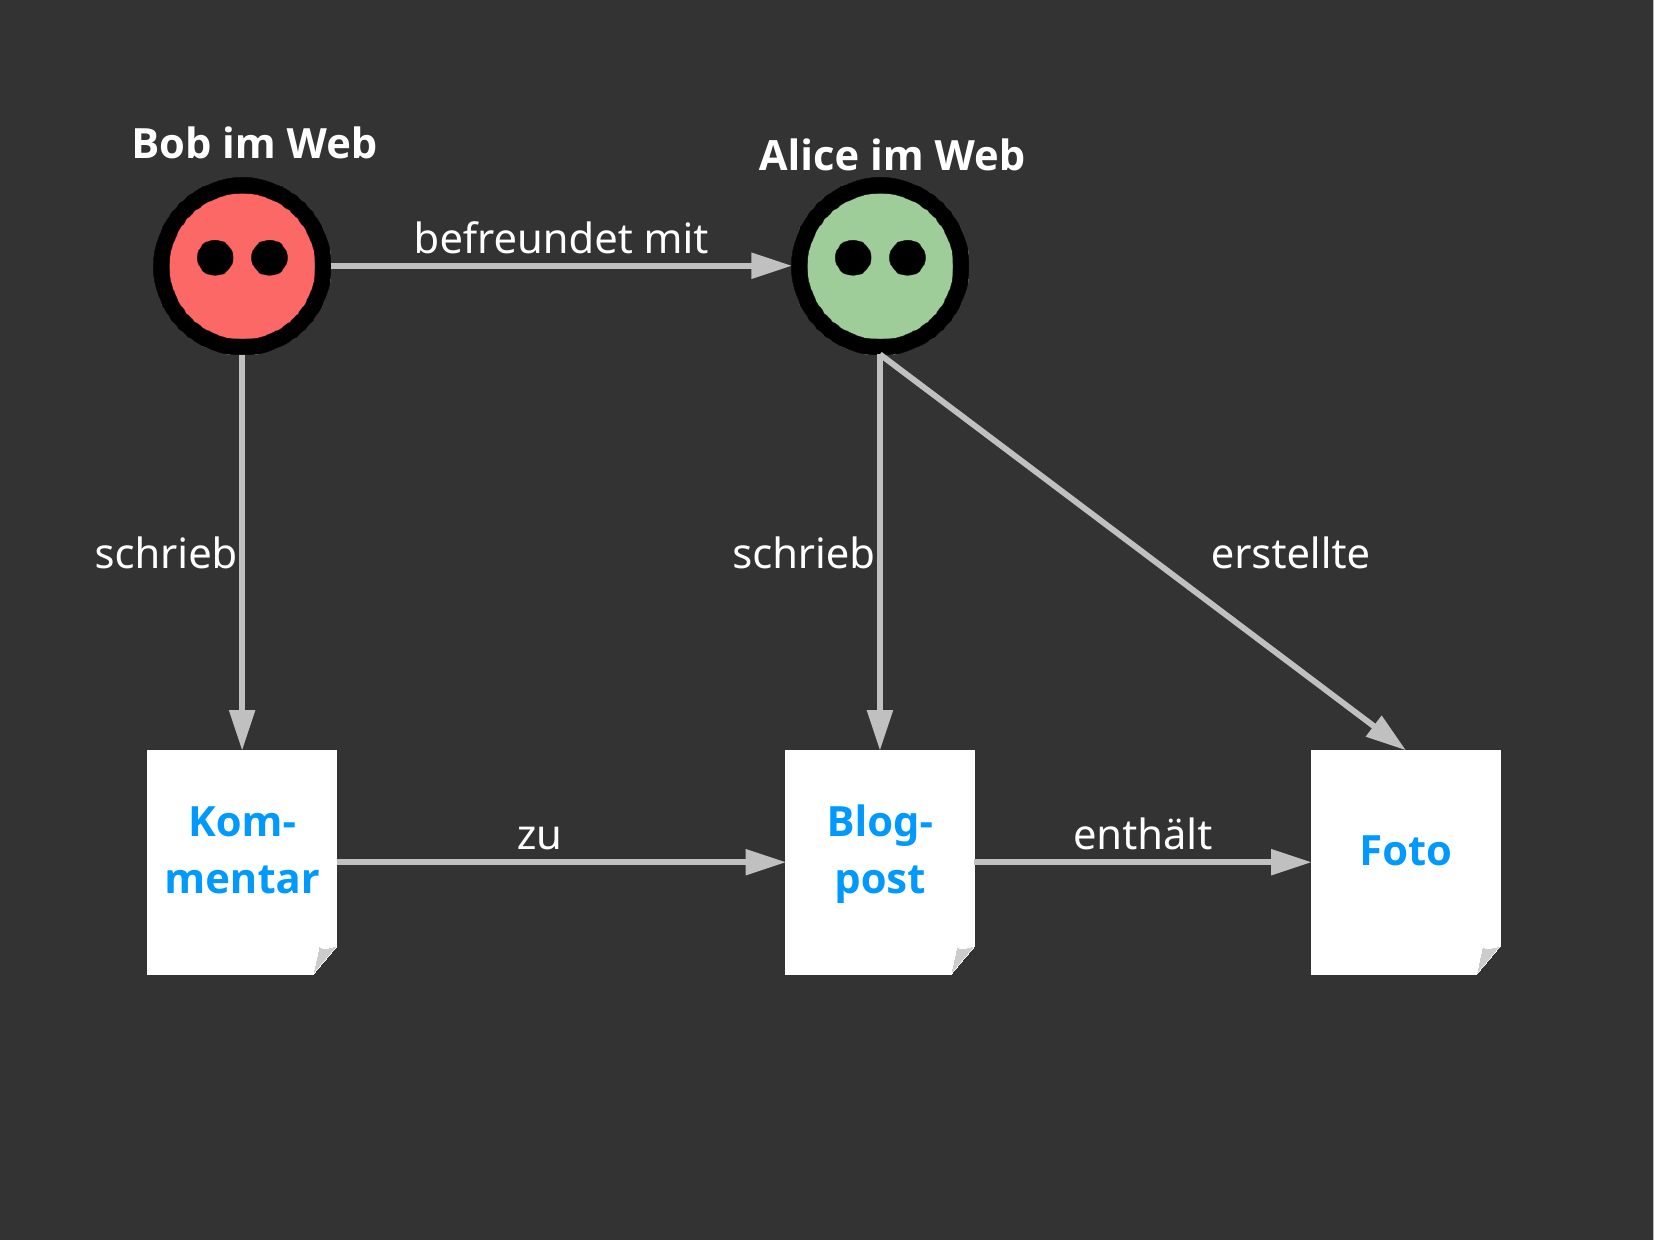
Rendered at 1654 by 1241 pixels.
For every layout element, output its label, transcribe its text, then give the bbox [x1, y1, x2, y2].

text_box Kom- mentar [147, 750, 337, 975]
picture [791, 180, 969, 355]
text_box Foto [1311, 750, 1501, 975]
text_box Alice im Web [744, 118, 1030, 180]
text_box Blog- post [785, 750, 975, 975]
text_box Bob im Web [116, 106, 402, 169]
picture [153, 177, 331, 355]
